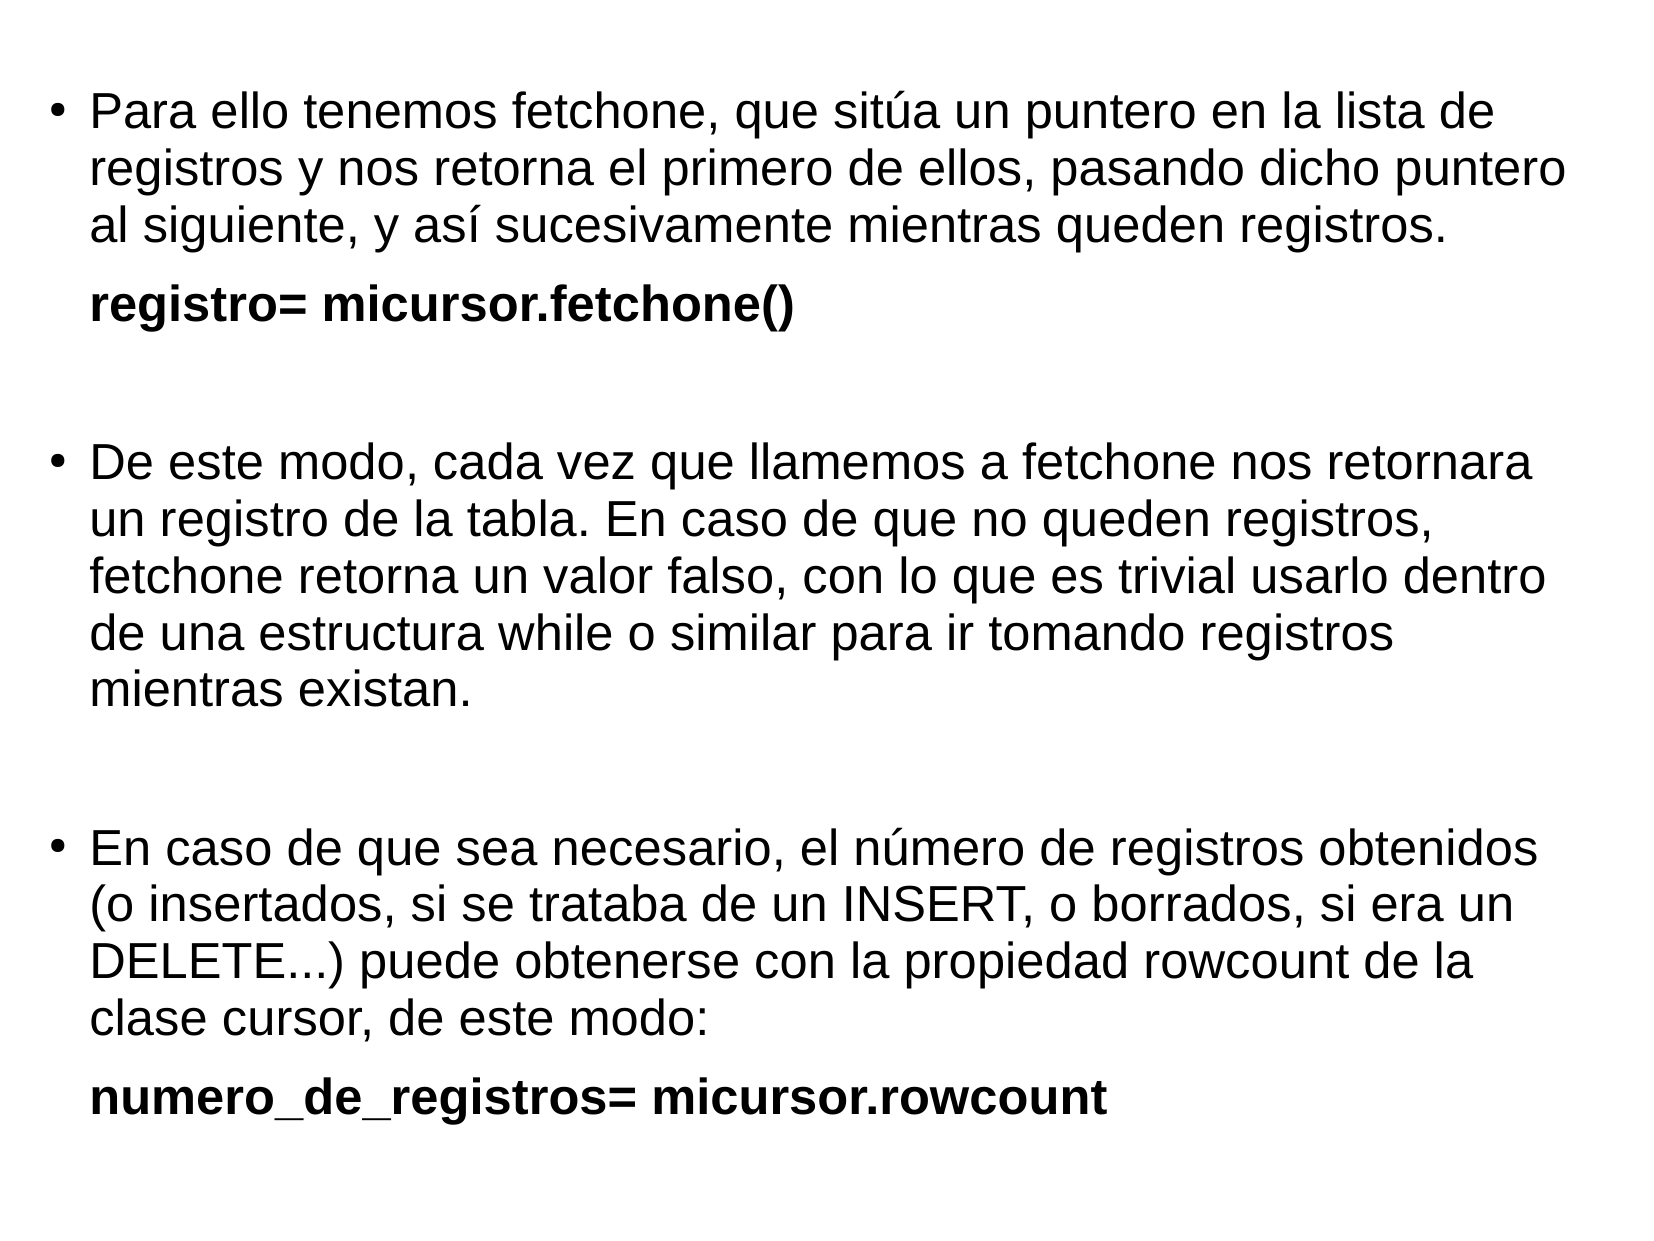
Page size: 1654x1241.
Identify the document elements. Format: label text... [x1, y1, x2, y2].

list Para ello tenemos fetchone, que sitúa un puntero en la lista de registros y nos retorna el primero de ellos, pasando dicho puntero al siguiente, y así sucesivamente mientras queden registros. registro= micursor.fetchone() De este modo, cada vez que llamemos a fetchone nos retornara un registro de la tabla. En caso de que no queden registros, fetchone retorna un valor falso, con lo que es trivial usarlo dentro de una estructura while o similar para ir tomando registros mientras existan. En caso de que sea necesario, el número de registros obtenidos (o insertados, si se trataba de un INSERT, o borrados, si era un DELETE...) puede obtenerse con la propiedad rowcount de la clase cursor, de este modo: numero_de_registros= micursor.rowcount [35, 82, 1571, 1182]
